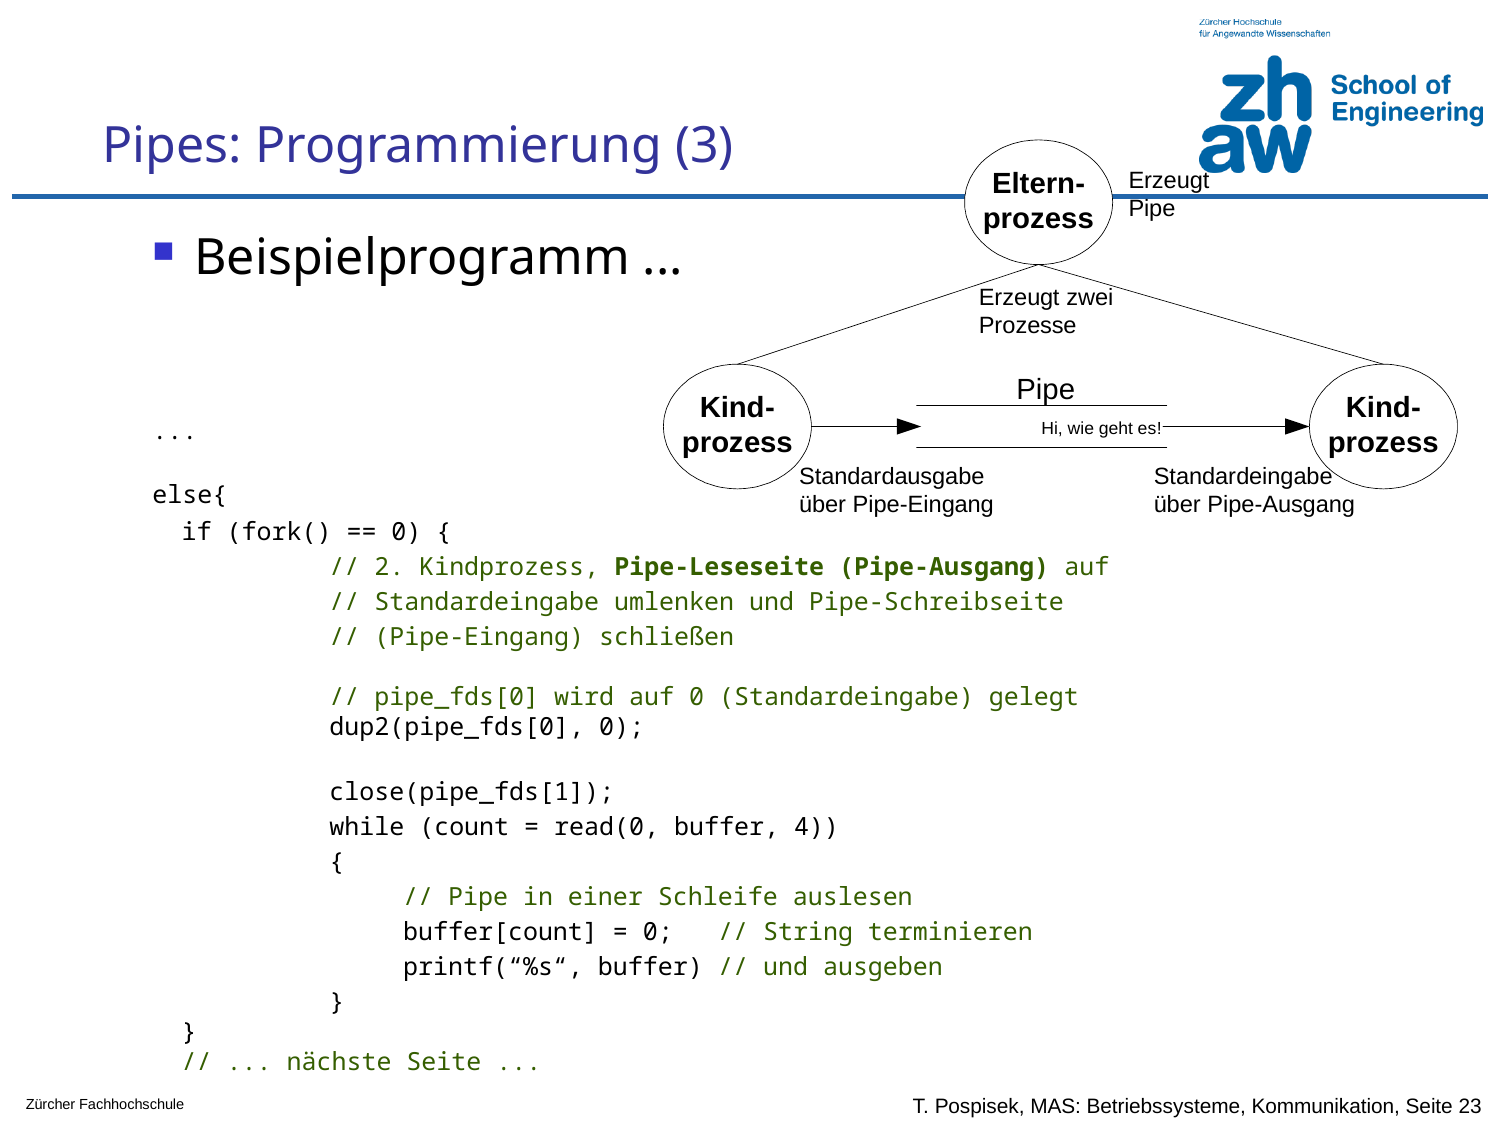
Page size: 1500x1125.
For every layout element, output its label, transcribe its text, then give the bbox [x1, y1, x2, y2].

list Beispielprogramm ... ... else{ if (fork() == 0) { // 2. Kindprozess, Pipe-Leseseite (Pipe-Ausgang) auf // Standardeingabe umlenken und Pipe-Schreibseite // (Pipe-Eingang) schließen // pipe_fds[0] wird auf 0 (Standardeingabe) gelegt dup2(pipe_fds[0], 0); close(pipe_fds[1]); while (count = read(0, buffer, 4)) { // Pipe in einer Schleife auslesen buffer[count] = 0; // String terminieren printf(“%s“, buffer) // und ausgeben } } // ... nächste Seite ... [137, 223, 659, 433]
picture [659, 19, 1483, 549]
title Pipes: Programmierung (3) [87, 42, 1388, 181]
